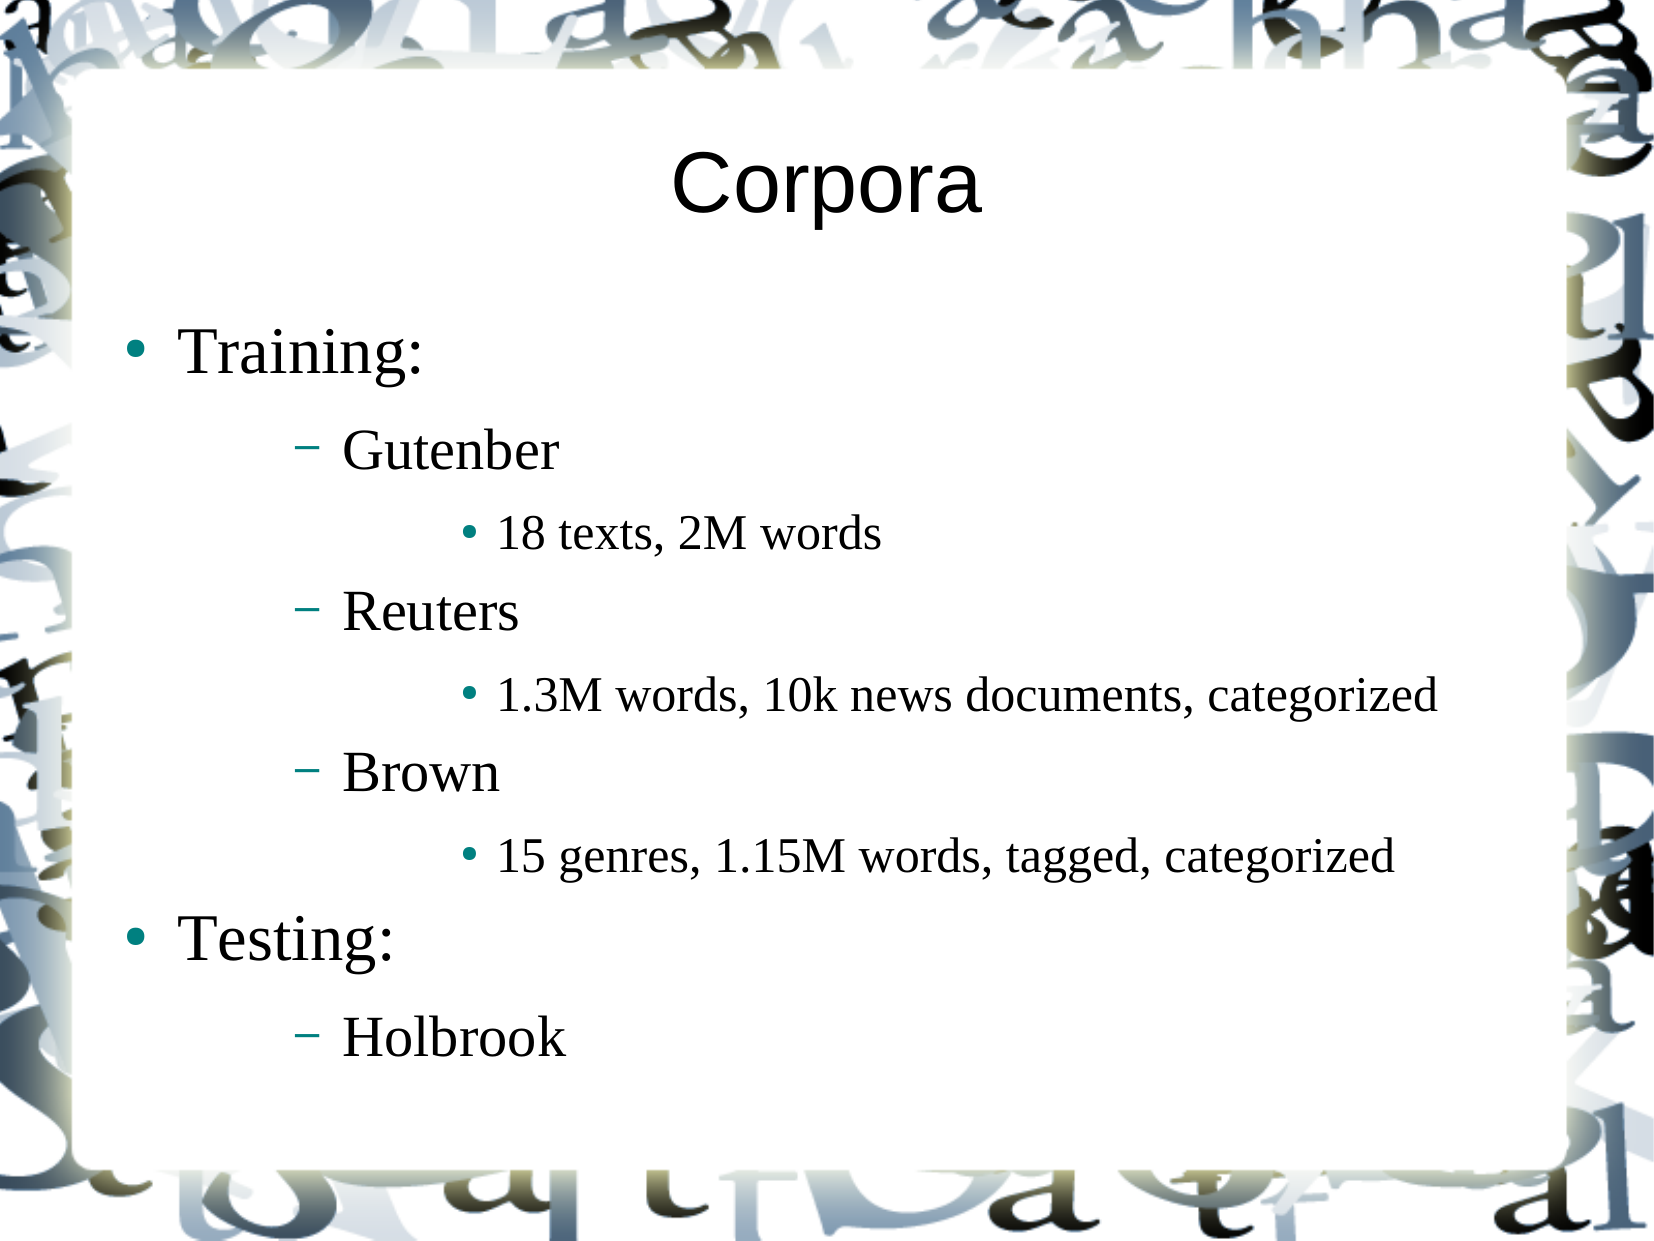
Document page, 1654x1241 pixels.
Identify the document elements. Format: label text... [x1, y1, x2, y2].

title Corpora [82, 78, 1571, 287]
picture [0, 0, 1654, 1241]
list Training: Gutenber 18 texts, 2M words Reuters 1.3M words, 10k news documents, categorized Brown 15 genres, 1.15M words, tagged, categorized Testing: Holbrook [106, 313, 1530, 1141]
